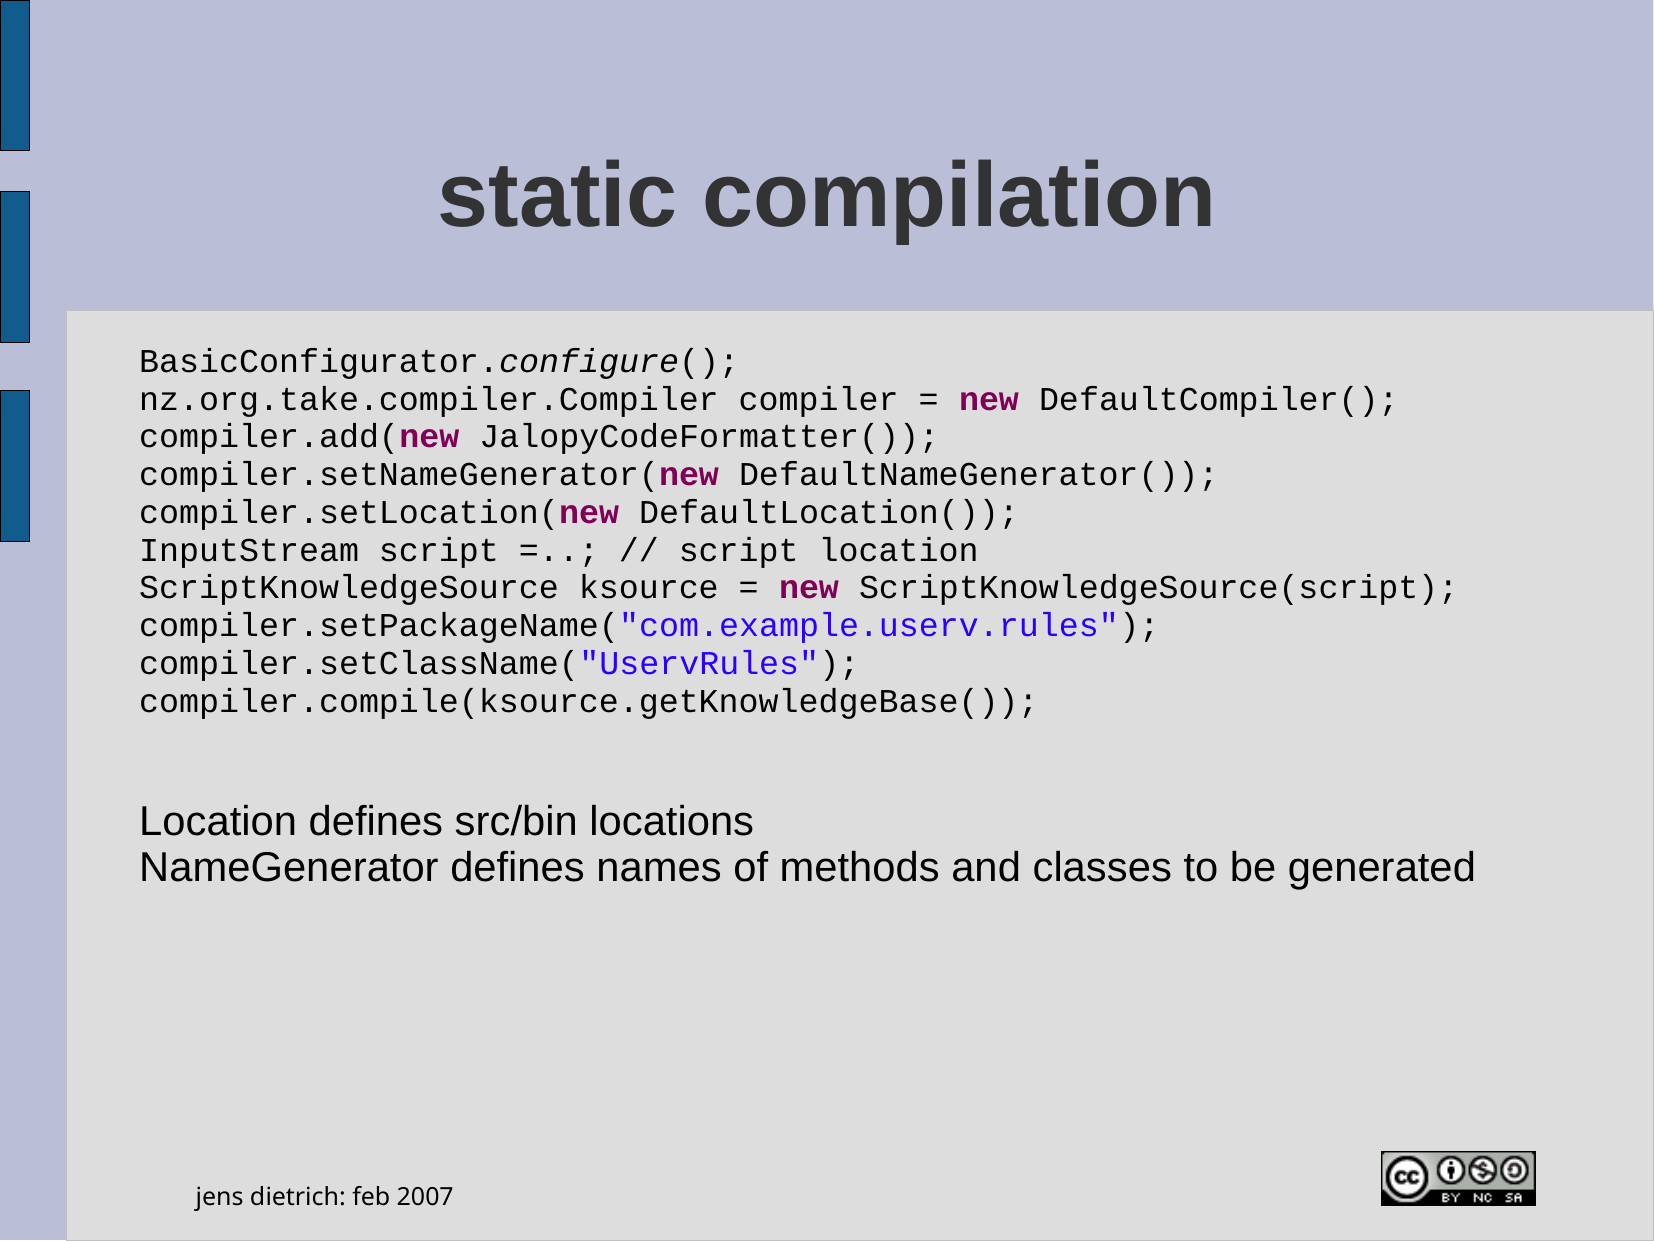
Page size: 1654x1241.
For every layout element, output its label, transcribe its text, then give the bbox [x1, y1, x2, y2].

picture [1381, 1151, 1536, 1206]
title static compilation [121, 91, 1534, 299]
list BasicConfigurator.configure(); nz.org.take.compiler.Compiler compiler = new DefaultCompiler(); compiler.add(new JalopyCodeFormatter()); compiler.setNameGenerator(new DefaultNameGenerator()); compiler.setLocation(new DefaultLocation()); InputStream script =..; // script location ScriptKnowledgeSource ksource = new ScriptKnowledgeSource(script); compiler.setPackageName("com.example.userv.rules"); compiler.setClassName("UservRules"); compiler.compile(ksource.getKnowledgeBase()); Location defines src/bin locations NameGenerator defines names of methods and classes to be generated [121, 344, 1534, 1127]
